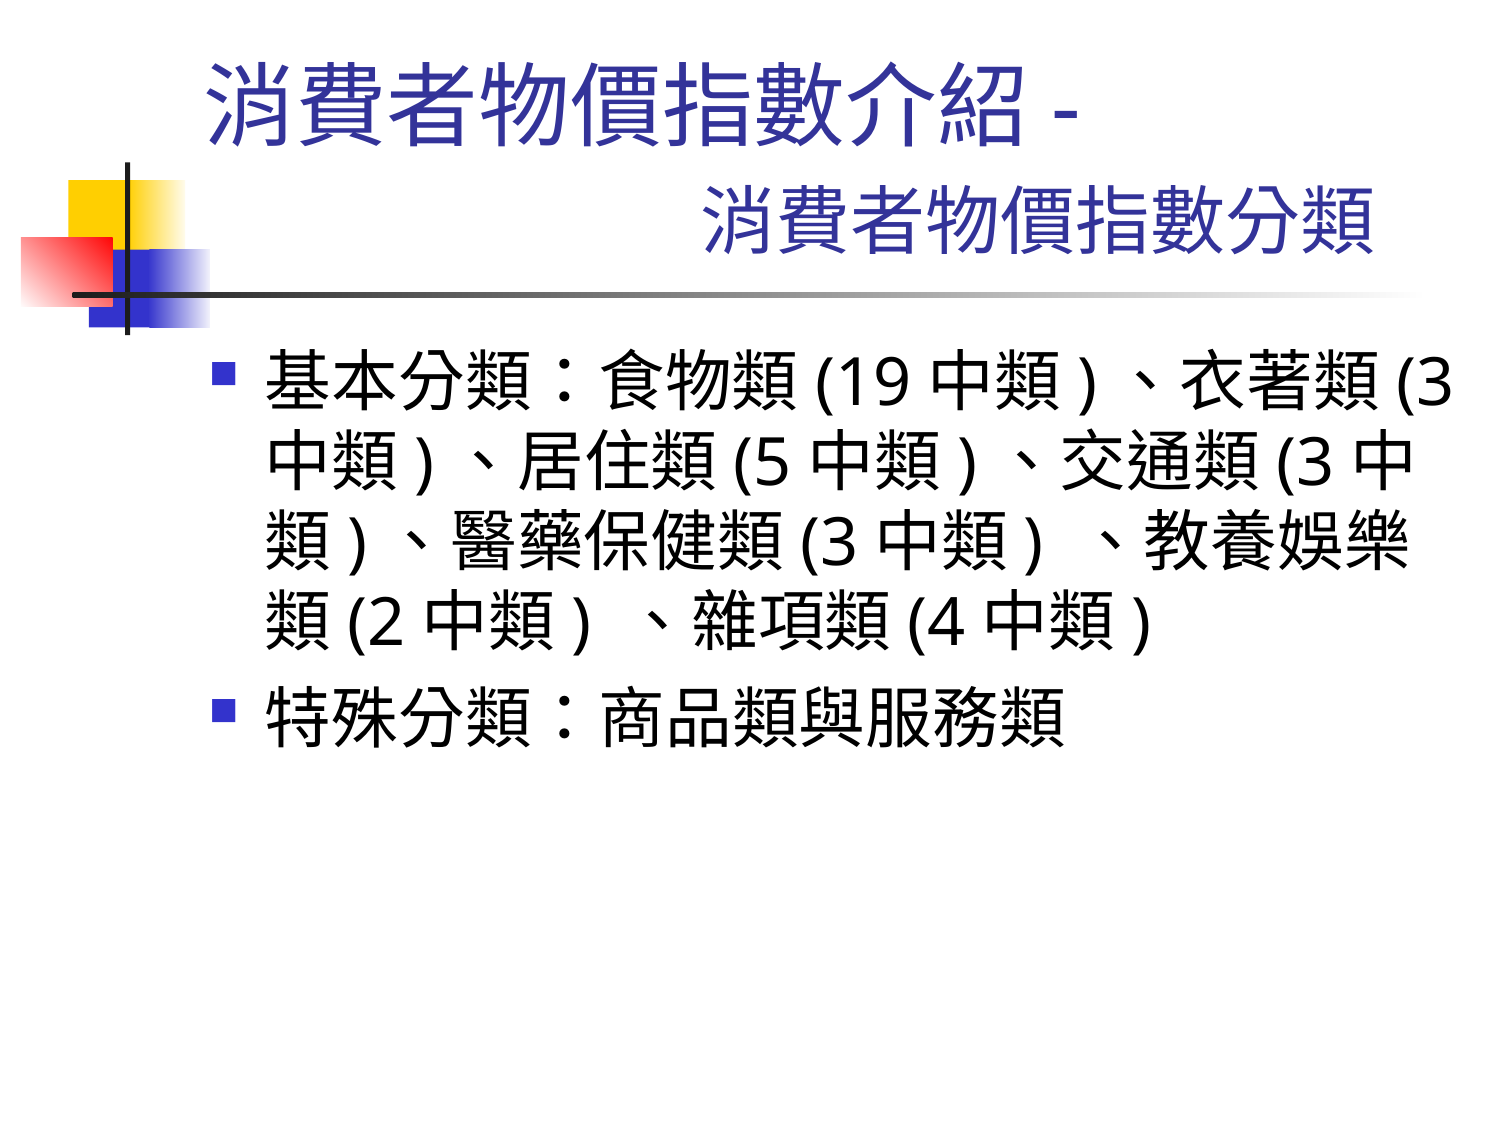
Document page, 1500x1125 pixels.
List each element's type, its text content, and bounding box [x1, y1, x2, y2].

list 基本分類：食物類(19中類)、衣著類(3中類)、居住類(5中類)、交通類(3中類)、醫藥保健類(3中類) 、教養娛樂類(2中類) 、雜項類(4中類) 特殊分類：商品類與服務類 [193, 331, 1469, 1007]
title 消費者物價指數介紹- 消費者物價指數分類 [188, 35, 1468, 276]
